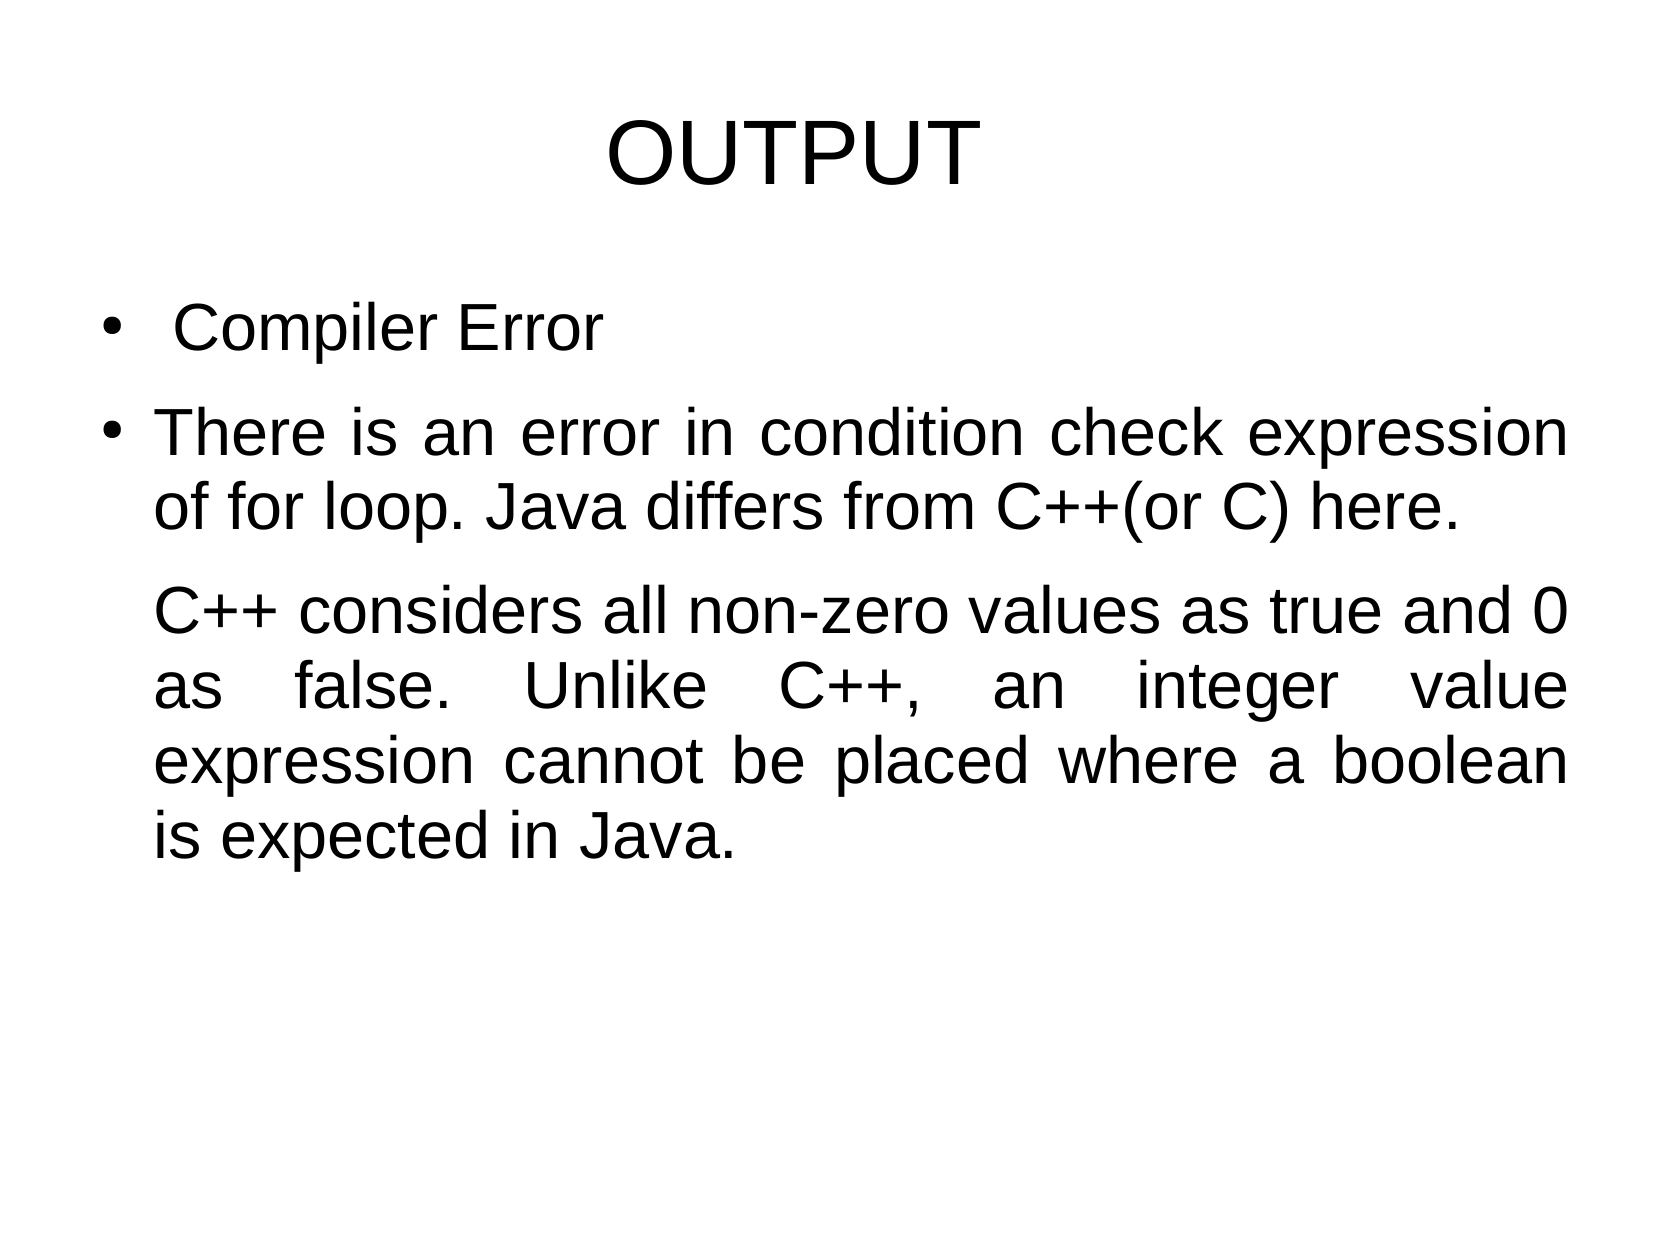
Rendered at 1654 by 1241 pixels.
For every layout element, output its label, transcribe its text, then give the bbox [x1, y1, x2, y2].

title OUTPUT [82, 49, 1571, 257]
list Compiler Error There is an error in condition check expression of for loop. Java differs from C++(or C) here. C++ considers all non-zero values as true and 0 as false. Unlike C++, an integer value expression cannot be placed where a boolean is expected in Java. [82, 290, 1571, 1010]
